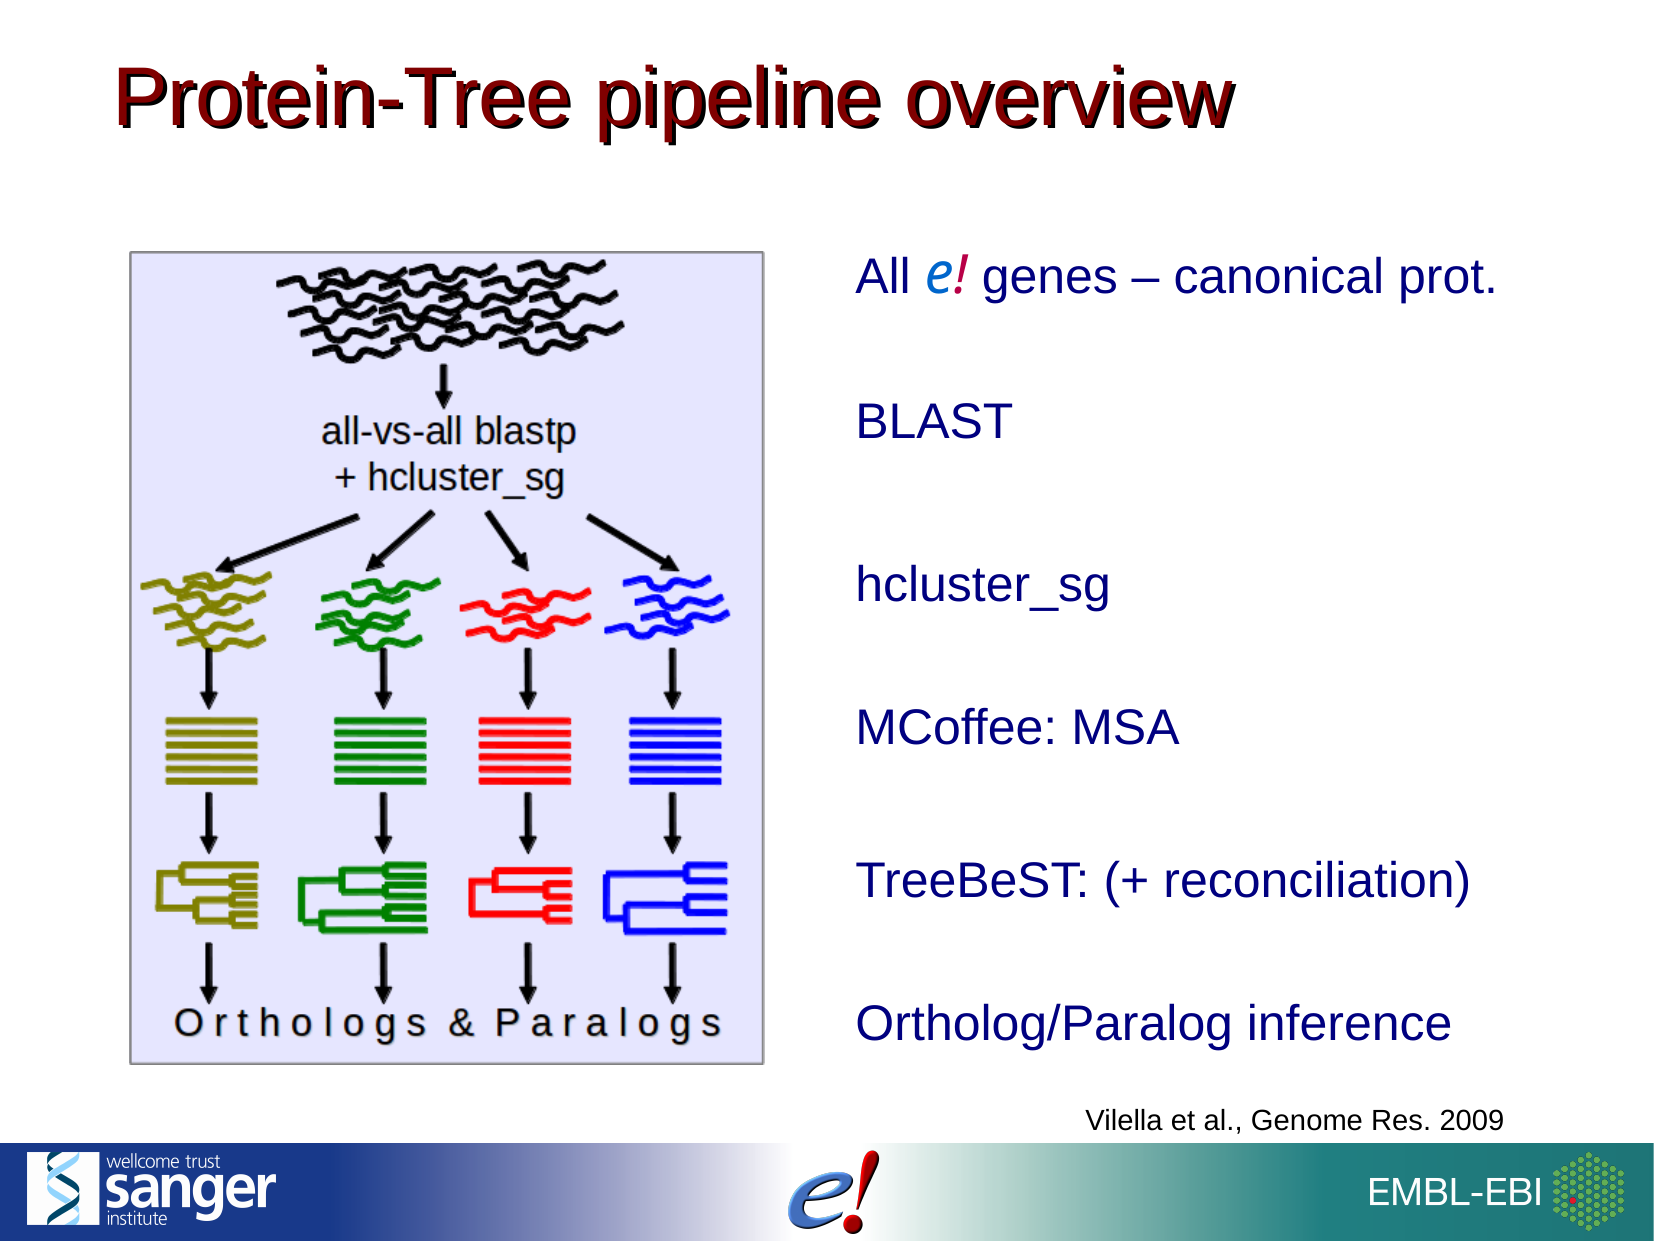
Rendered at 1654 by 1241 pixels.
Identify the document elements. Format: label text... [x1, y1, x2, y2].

text_box Vilella et al., Genome Res. 2009 [1035, 1094, 1528, 1151]
picture [129, 251, 765, 1065]
title Protein-Tree pipeline overview [82, 49, 1571, 257]
picture [0, 1143, 1654, 1241]
text_box All e! genes – canonical prot. BLAST hcluster_sg MCoffee: MSA TreeBeST: (+ reconciliation) Ortholog/Paralog inference [839, 227, 1522, 1086]
